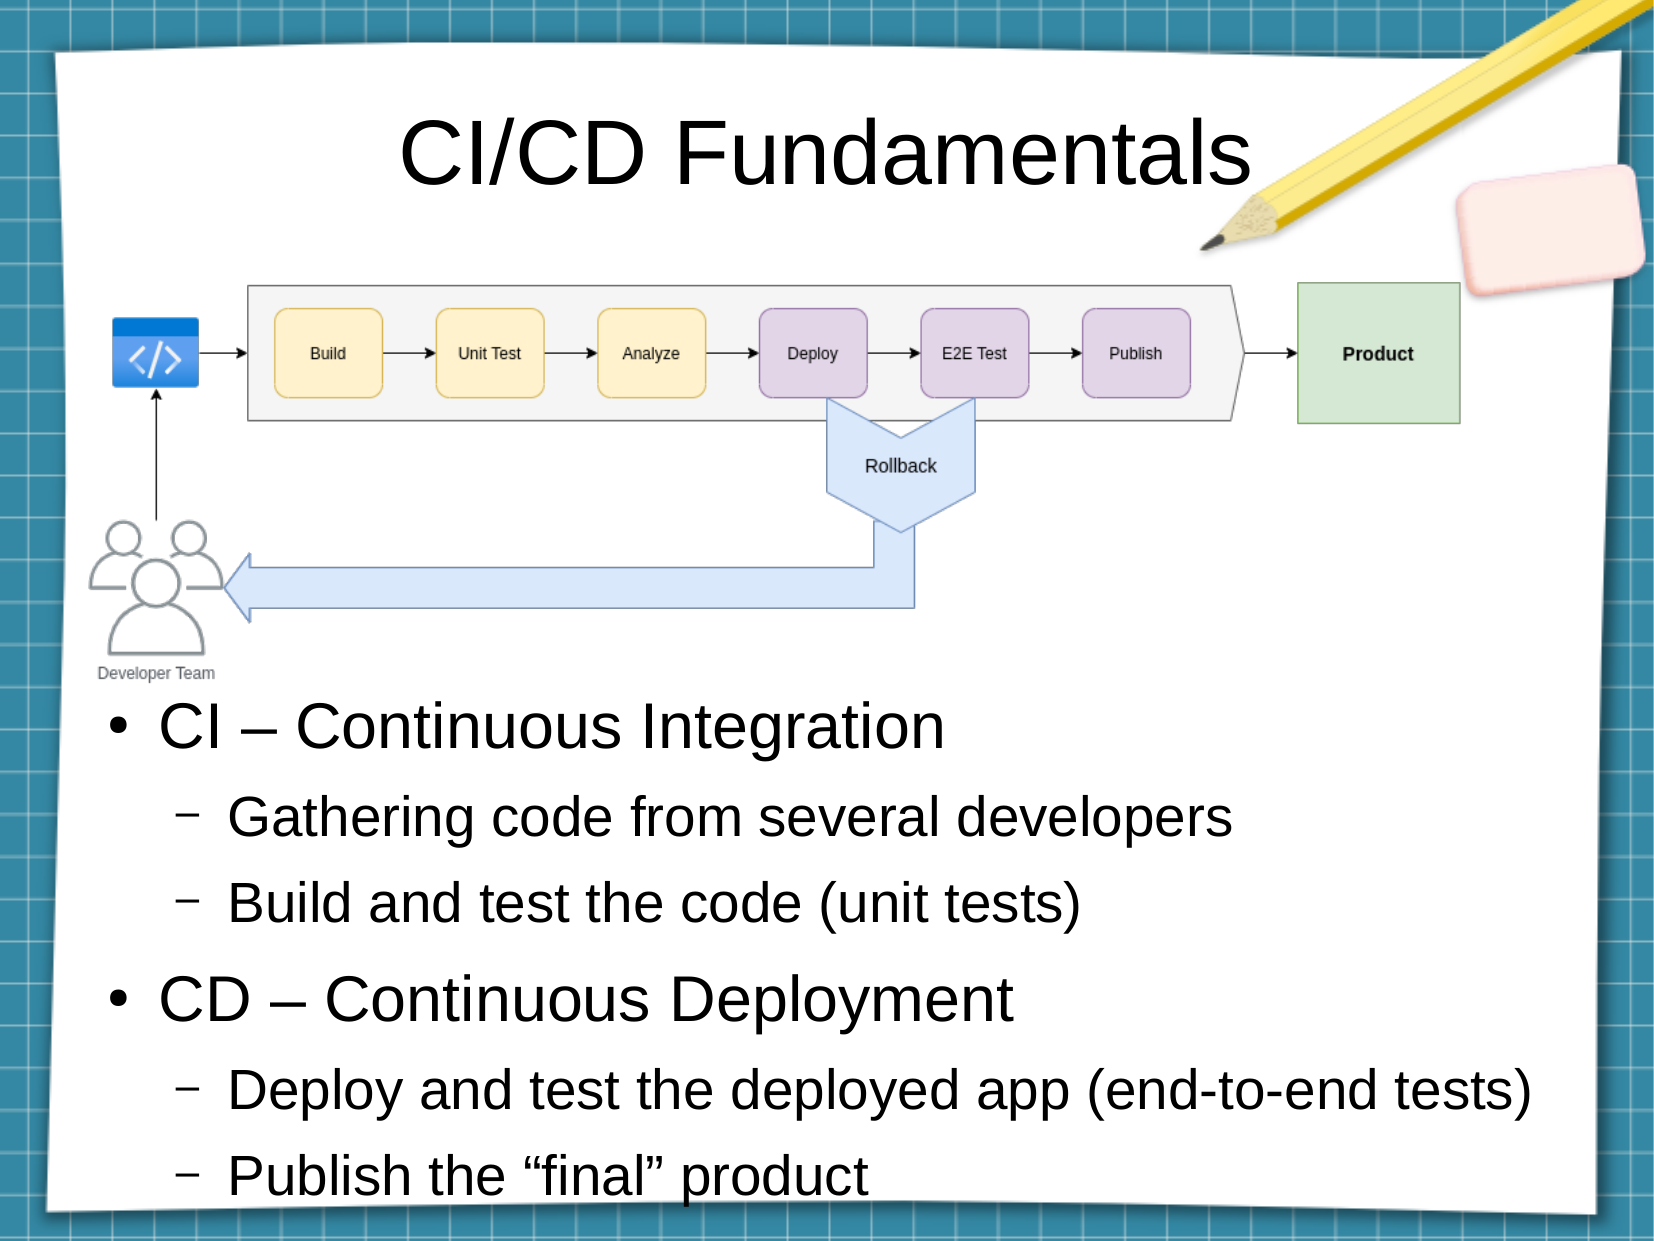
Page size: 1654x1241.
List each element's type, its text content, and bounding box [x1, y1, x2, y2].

title CI/CD Fundamentals [82, 49, 1571, 257]
picture [0, 0, 1654, 1241]
list CI – Continuous Integration Gathering code from several developers Build and test the code (unit tests) CD – Continuous Deployment Deploy and test the deployed app (end-to-end tests) Publish the “final” product [90, 690, 1579, 1216]
